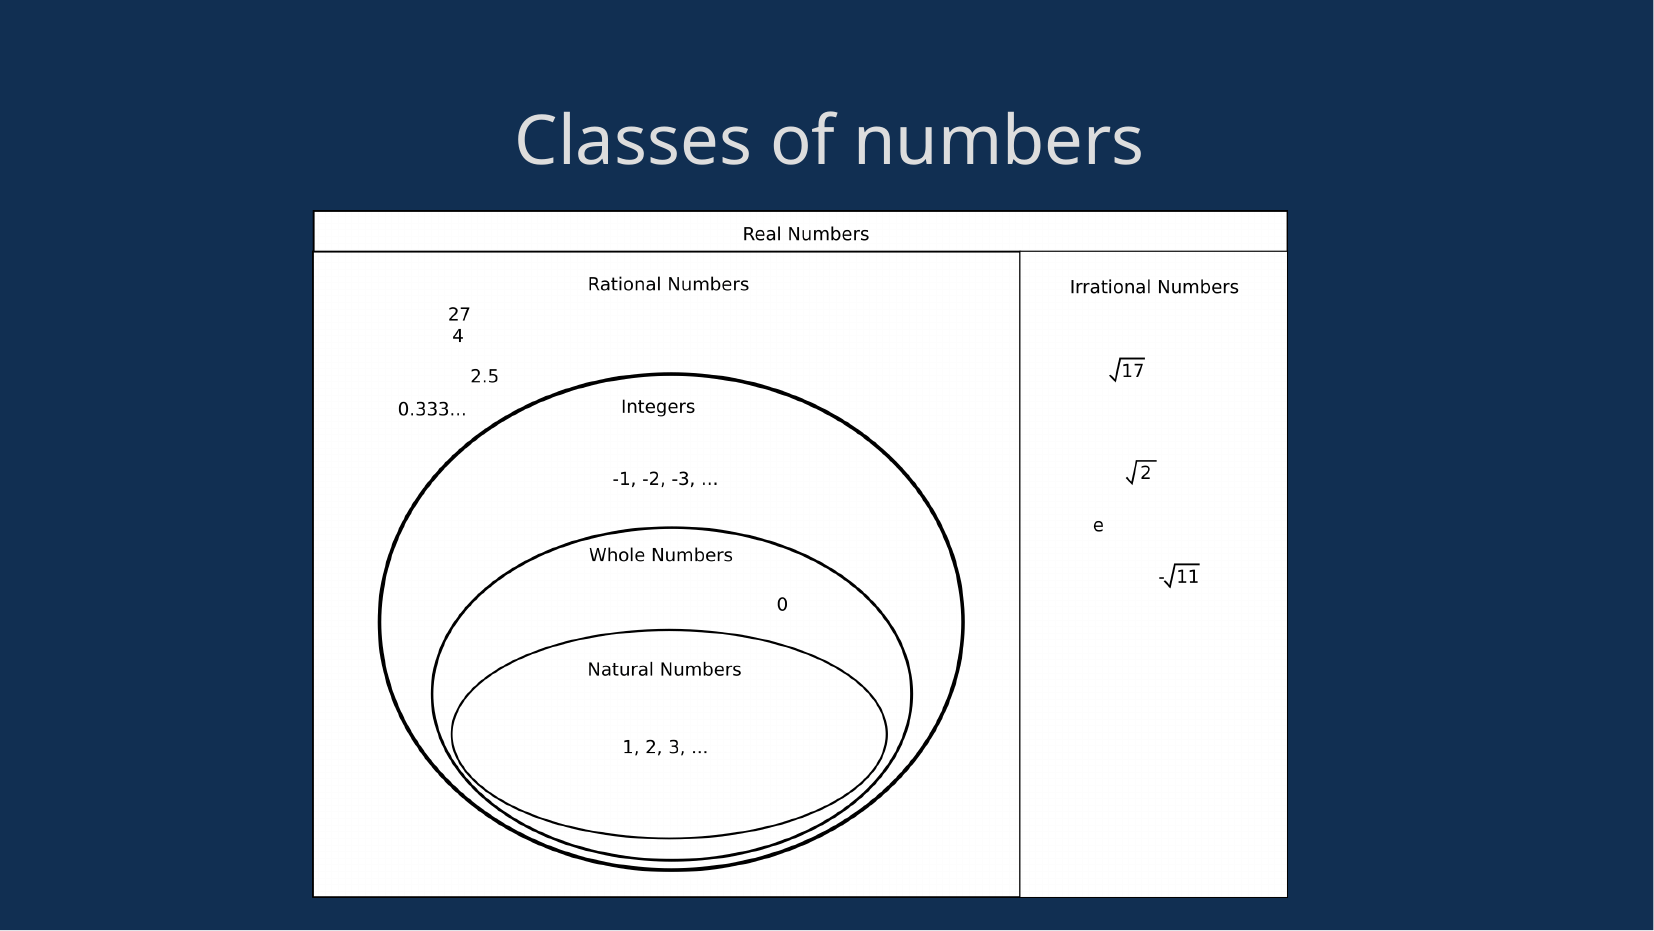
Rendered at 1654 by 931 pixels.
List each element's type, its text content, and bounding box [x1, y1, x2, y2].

title Classes of numbers [97, 56, 1563, 220]
picture [312, 210, 1288, 898]
